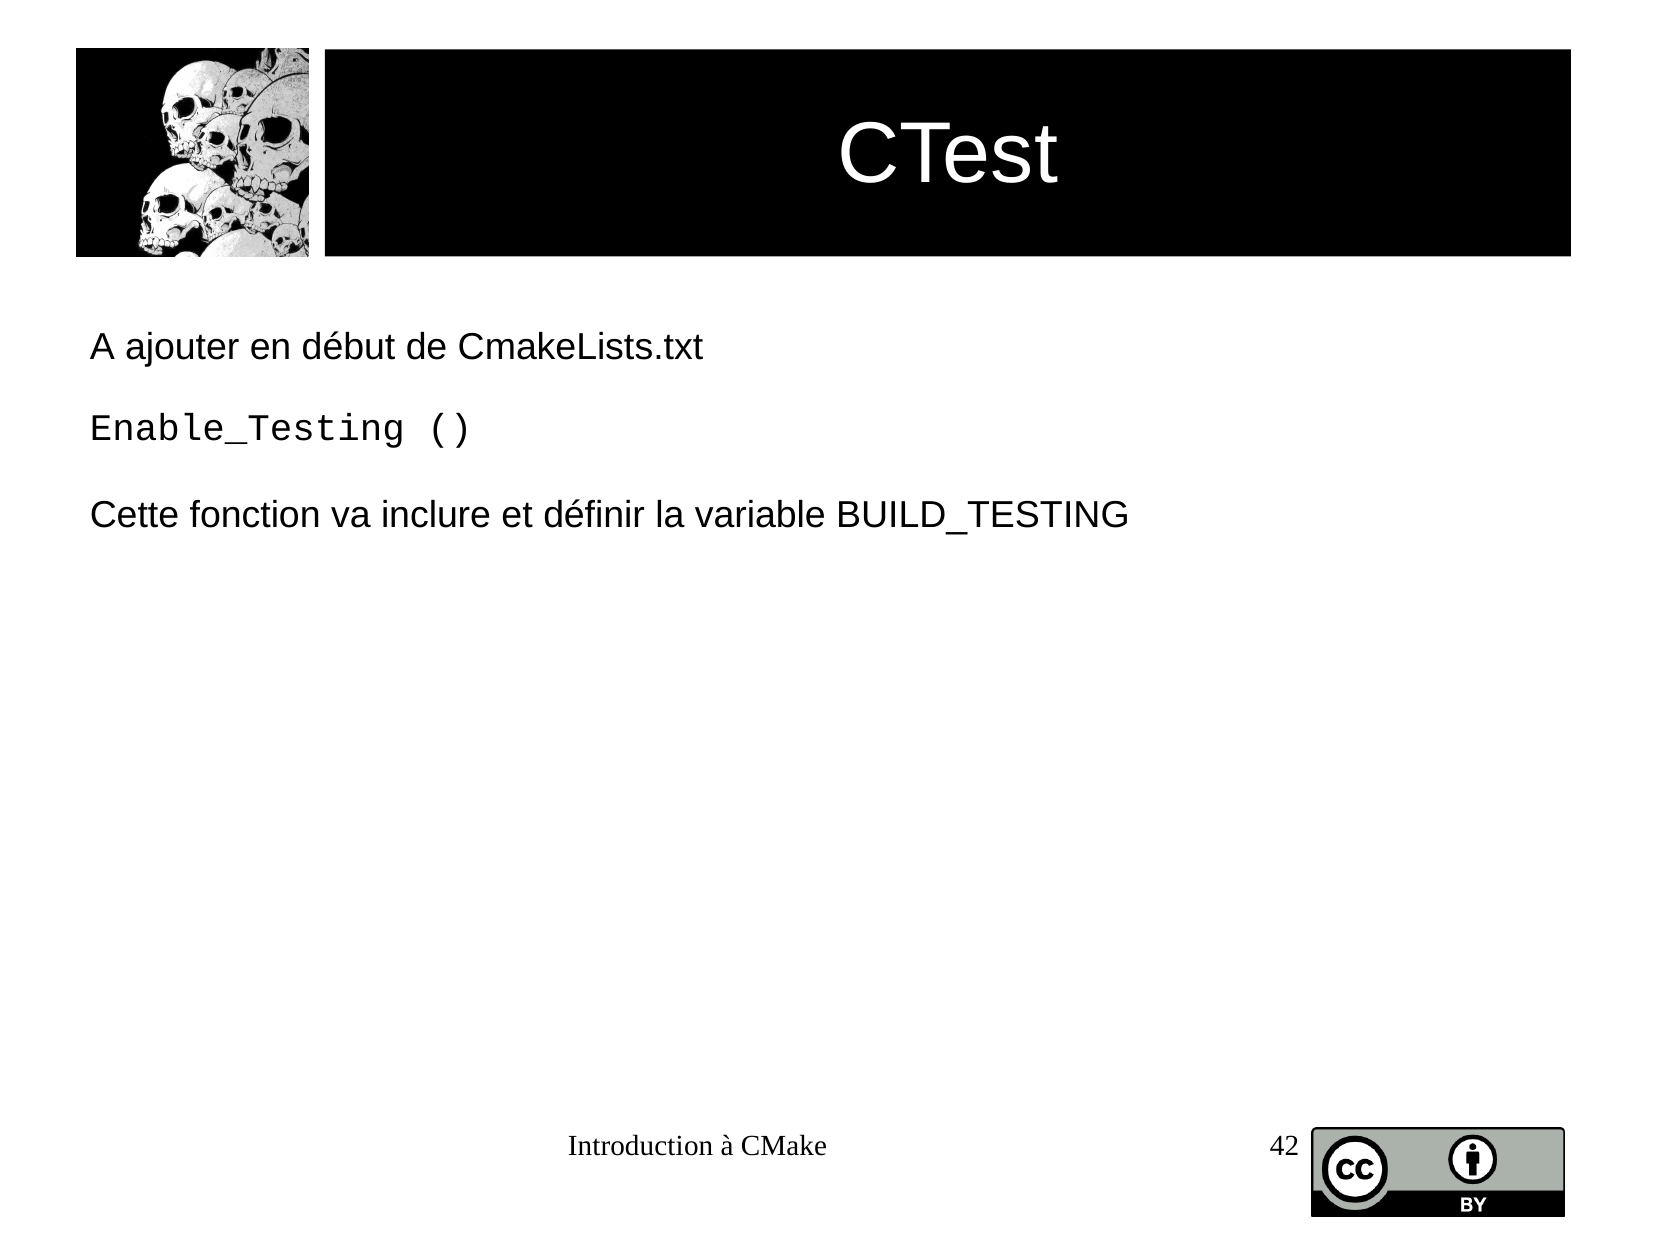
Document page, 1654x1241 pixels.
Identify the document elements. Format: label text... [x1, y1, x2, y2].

picture [76, 48, 309, 257]
title CTest [324, 49, 1571, 257]
text_box A ajouter en début de CmakeLists.txt Enable_Testing () Cette fonction va inclure et définir la variable BUILD_TESTING [75, 318, 1163, 544]
picture [1311, 1127, 1565, 1217]
